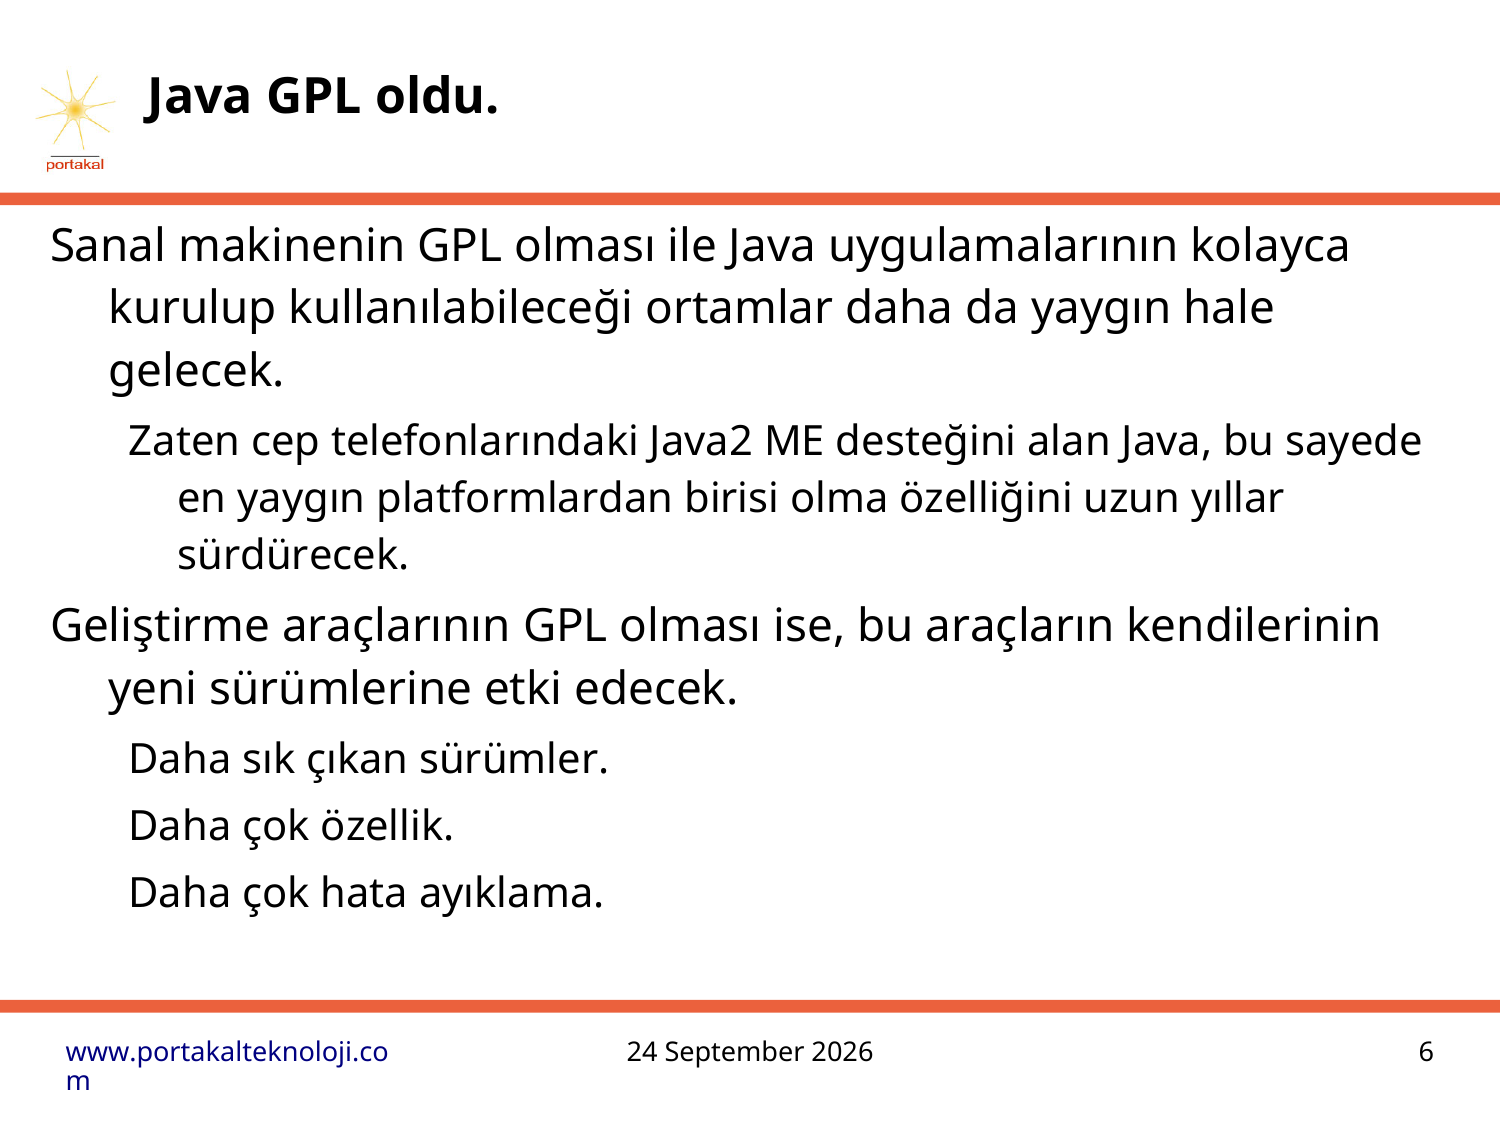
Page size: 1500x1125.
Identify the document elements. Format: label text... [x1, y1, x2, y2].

picture [29, 5, 120, 184]
list Sanal makinenin GPL olması ile Java uygulamalarının kolayca kurulup kullanılabileceği ortamlar daha da yaygın hale gelecek. Zaten cep telefonlarındaki Java2 ME desteğini alan Java, bu sayede en yaygın platformlardan birisi olma özelliğini uzun yıllar sürdürecek. Geliştirme araçlarının GPL olması ise, bu araçların kendilerinin yeni sürümlerine etki edecek. Daha sık çıkan sürümler. Daha çok özellik. Daha çok hata ayıklama. [50, 212, 1450, 873]
title Java GPL oldu. [147, 7, 1450, 181]
